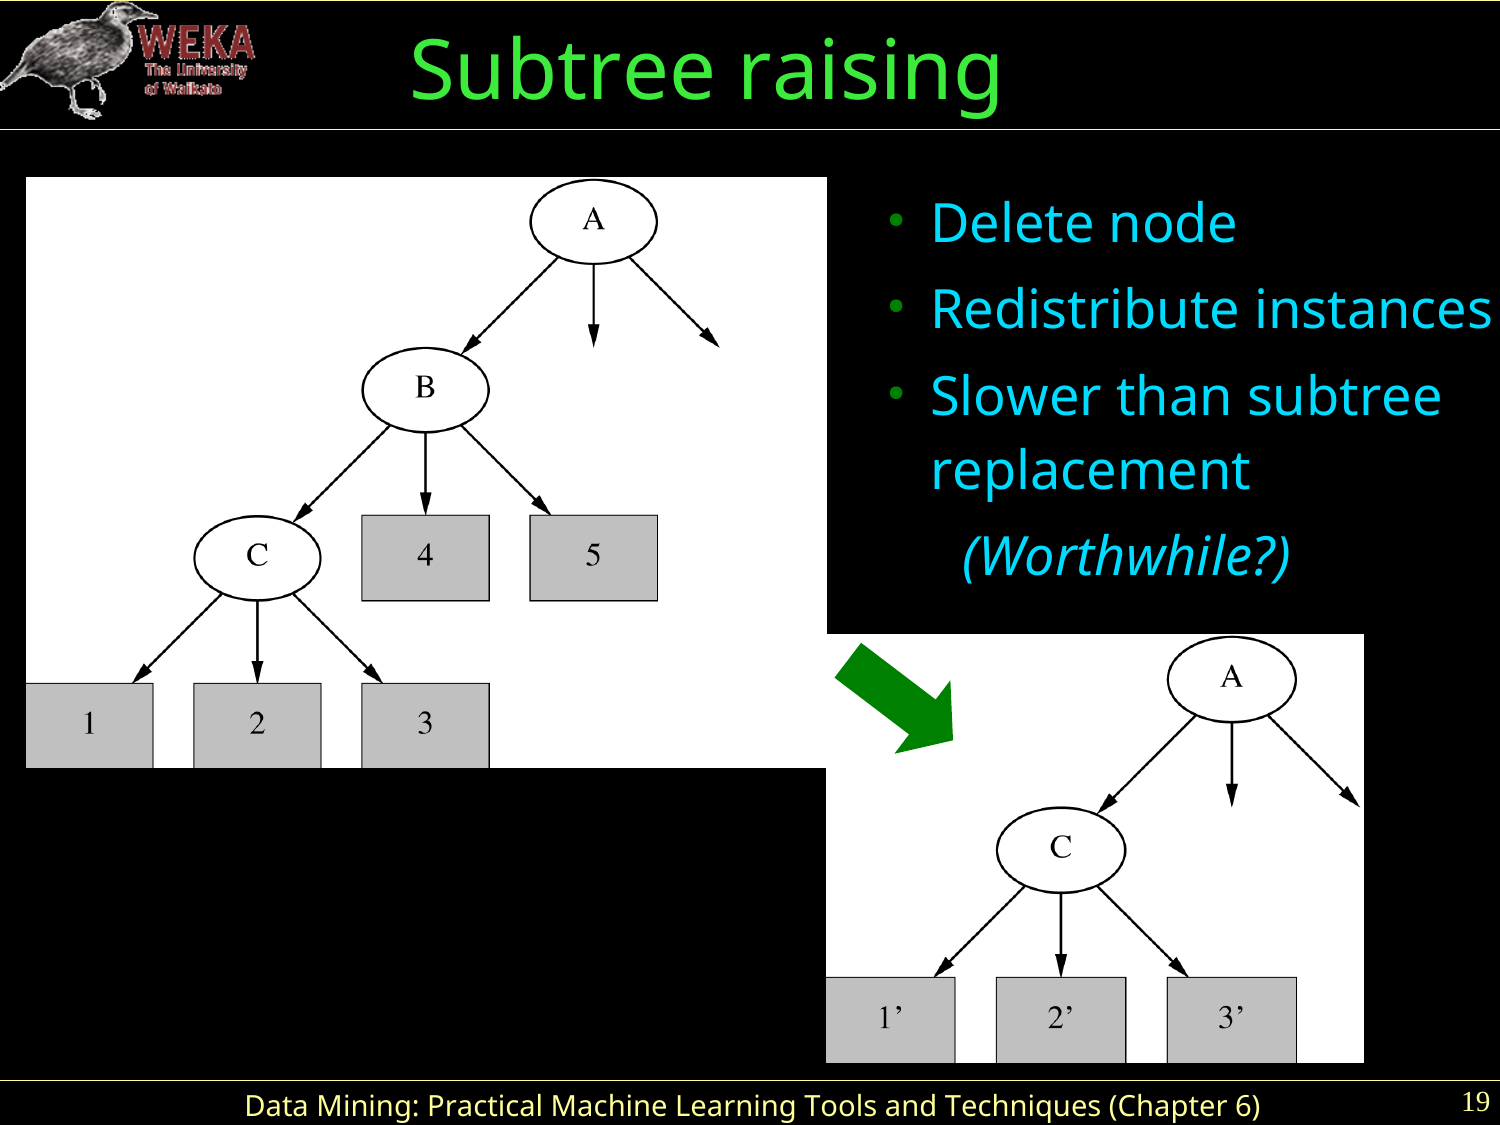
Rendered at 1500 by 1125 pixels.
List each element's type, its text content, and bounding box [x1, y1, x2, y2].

title Subtree raising [88, 0, 1327, 148]
list Delete node Redistribute instances Slower than subtree replacement (Worthwhile?) [872, 177, 1500, 535]
chart [826, 634, 1364, 1063]
picture [0, 1, 88, 129]
text_box [838, 647, 950, 749]
picture [26, 177, 827, 768]
